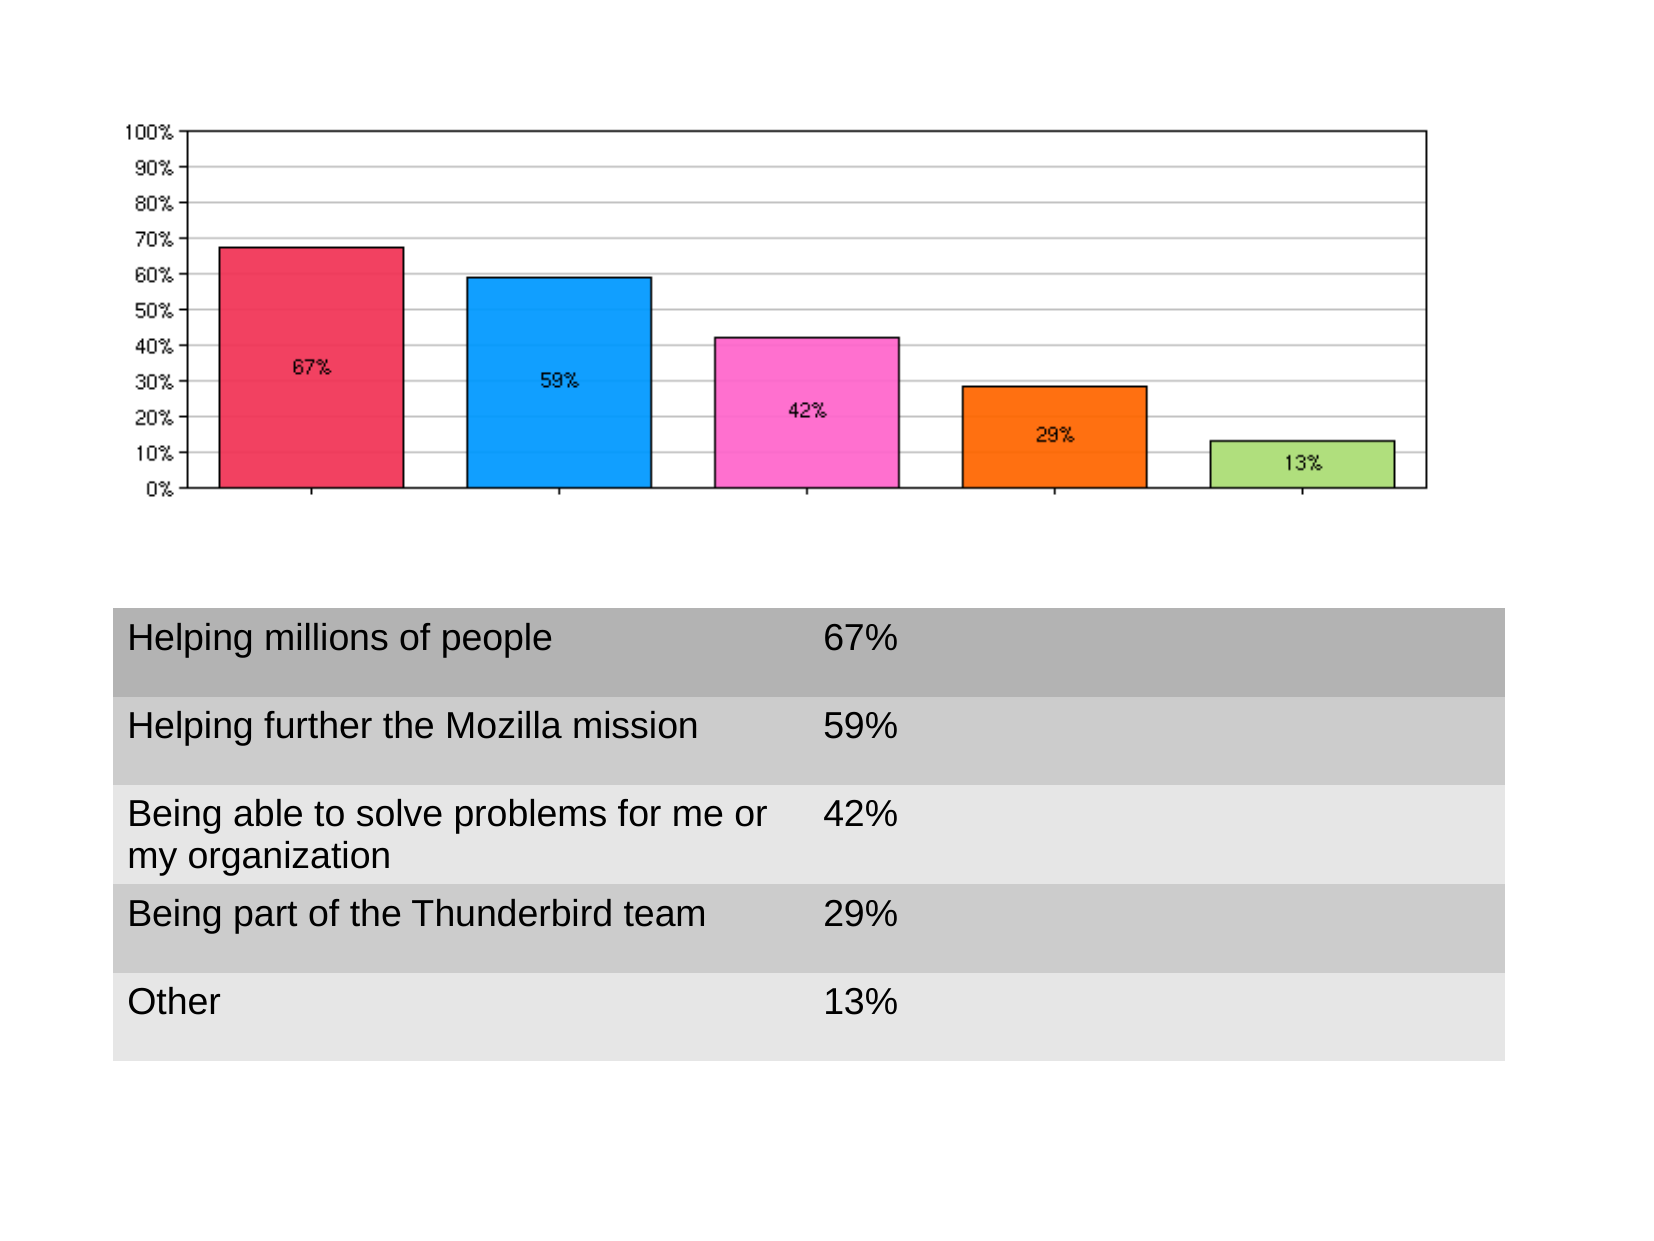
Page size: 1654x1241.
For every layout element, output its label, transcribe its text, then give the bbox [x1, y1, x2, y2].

table_cell Being able to solve problems for me or my organization [113, 785, 809, 884]
table_cell Other [113, 973, 809, 1061]
table_cell 29% [809, 884, 1505, 973]
picture [112, 93, 1501, 526]
table_header 67% [809, 608, 1505, 697]
table_cell Being part of the Thunderbird team [113, 884, 809, 973]
table_cell 13% [809, 973, 1505, 1061]
table_cell 59% [809, 697, 1505, 785]
table_header Helping millions of people [113, 608, 809, 697]
table_cell Helping further the Mozilla mission [113, 697, 809, 785]
table_cell 42% [809, 785, 1505, 884]
